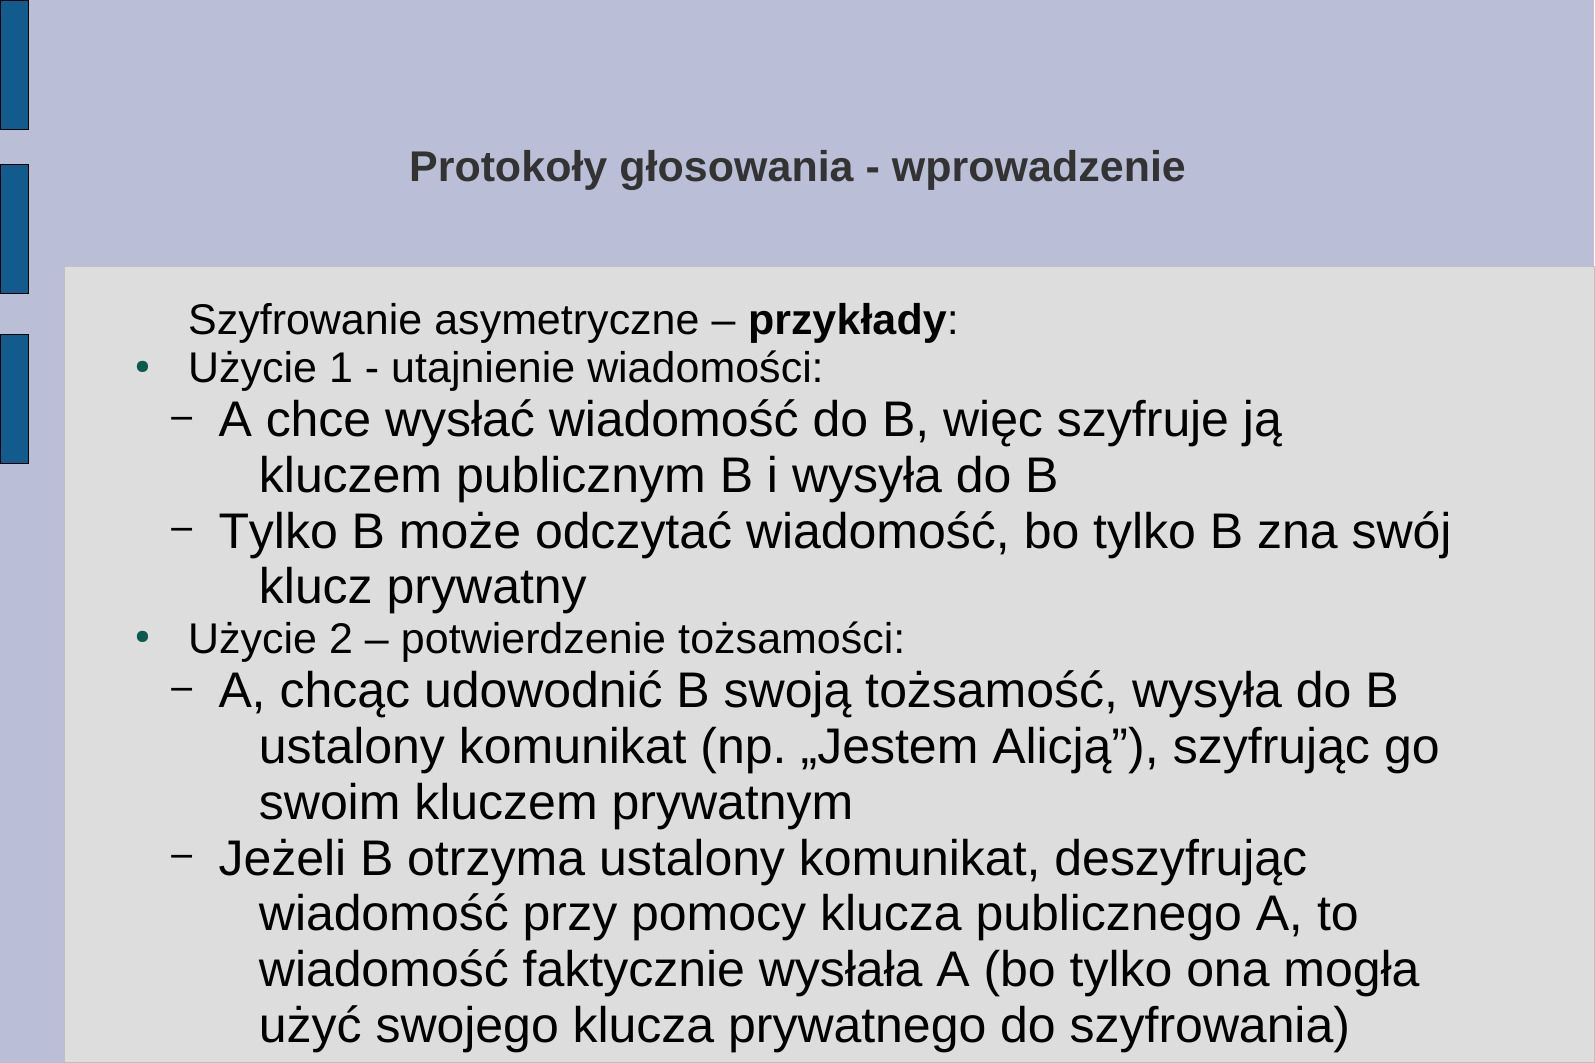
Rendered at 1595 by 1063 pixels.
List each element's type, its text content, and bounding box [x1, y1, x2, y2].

title Protokoły głosowania - wprowadzenie [117, 78, 1479, 256]
list Szyfrowanie asymetryczne – przykłady: Użycie 1 - utajnienie wiadomości: A chce wysłać wiadomość do B, więc szyfruje ją kluczem publicznym B i wysyła do B Tylko B może odczytać wiadomość, bo tylko B zna swój klucz prywatny Użycie 2 – potwierdzenie tożsamości: A, chcąc udowodnić B swoją tożsamość, wysyła do B ustalony komunikat (np. „Jestem Alicją”), szyfrując go swoim kluczem prywatnym Jeżeli B otrzyma ustalony komunikat, deszyfrując wiadomość przy pomocy klucza publicznego A, to wiadomość faktycznie wysłała A (bo tylko ona mogła użyć swojego klucza prywatnego do szyfrowania) [117, 295, 1479, 1054]
